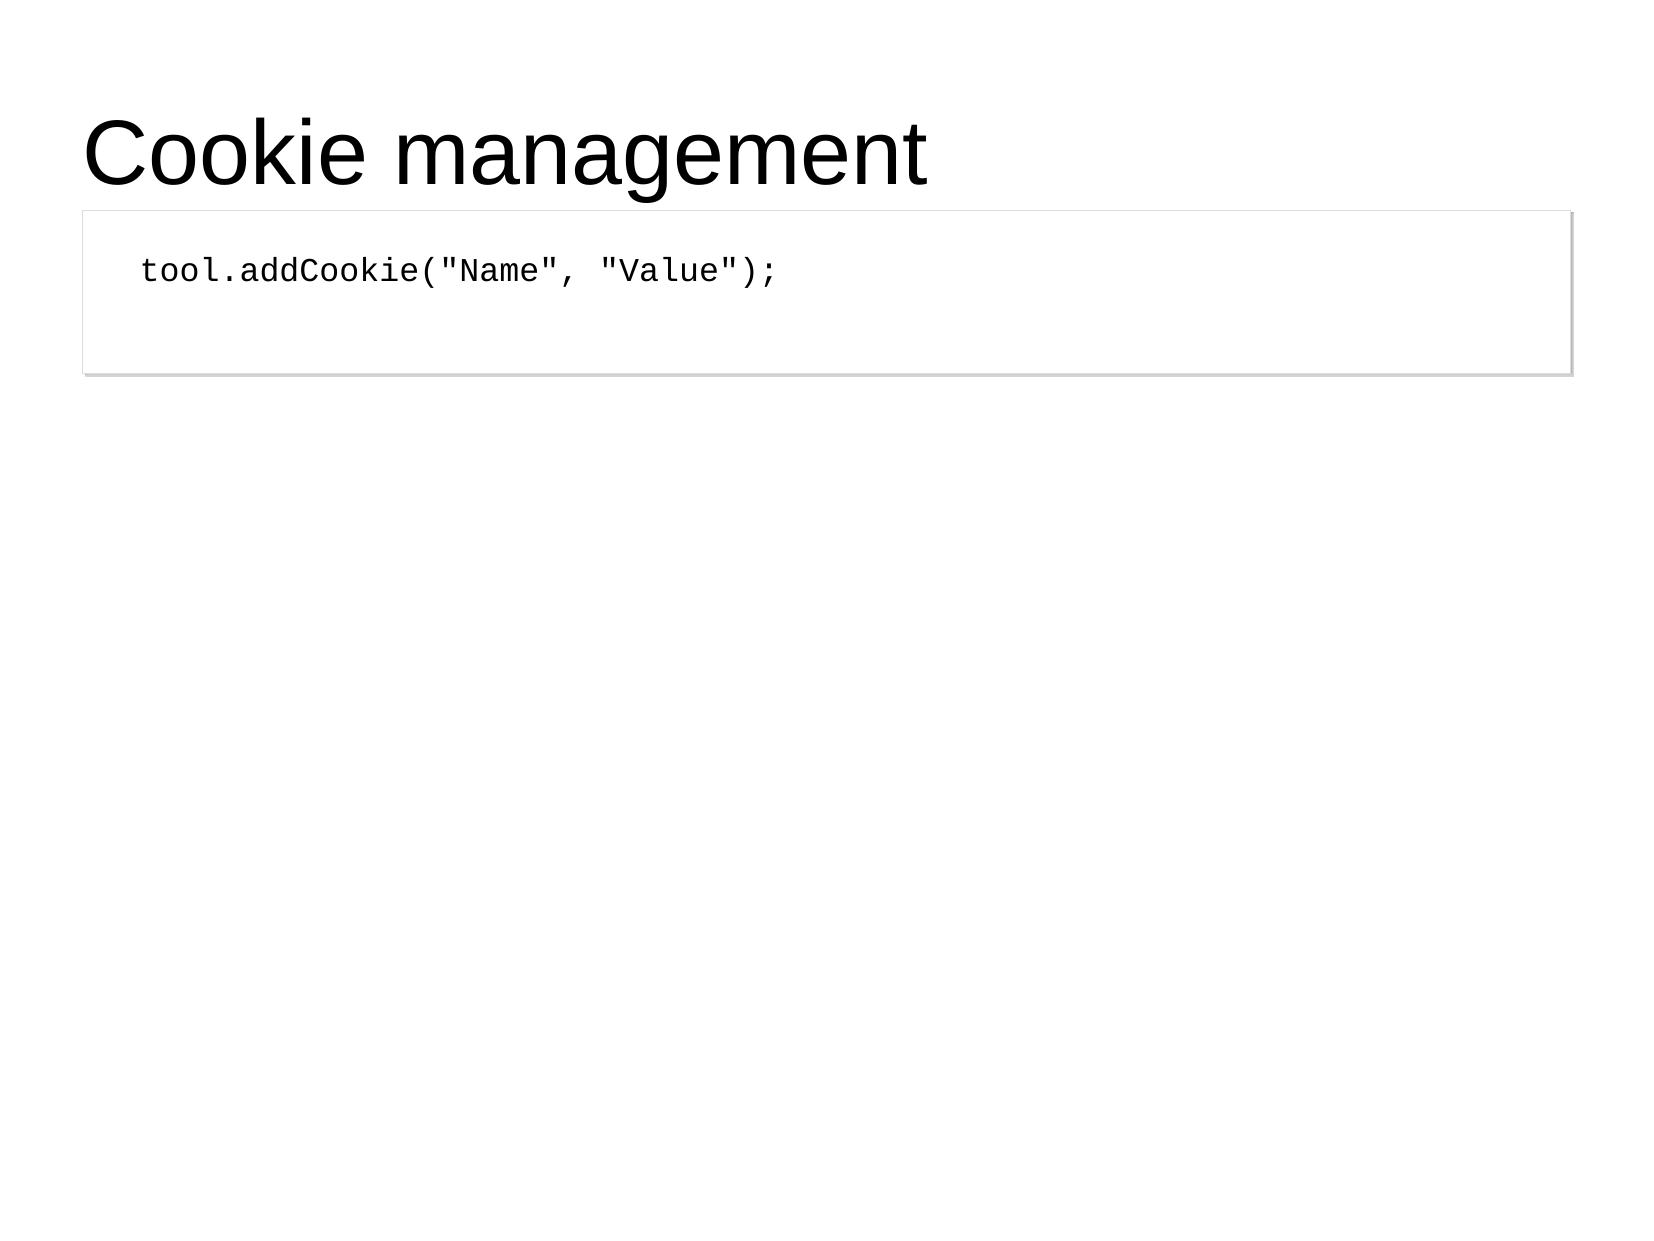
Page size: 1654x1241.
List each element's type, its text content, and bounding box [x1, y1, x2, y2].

subtitle tool.addCookie("Name", "Value"); [82, 210, 1571, 374]
title Cookie management [82, 49, 1571, 210]
